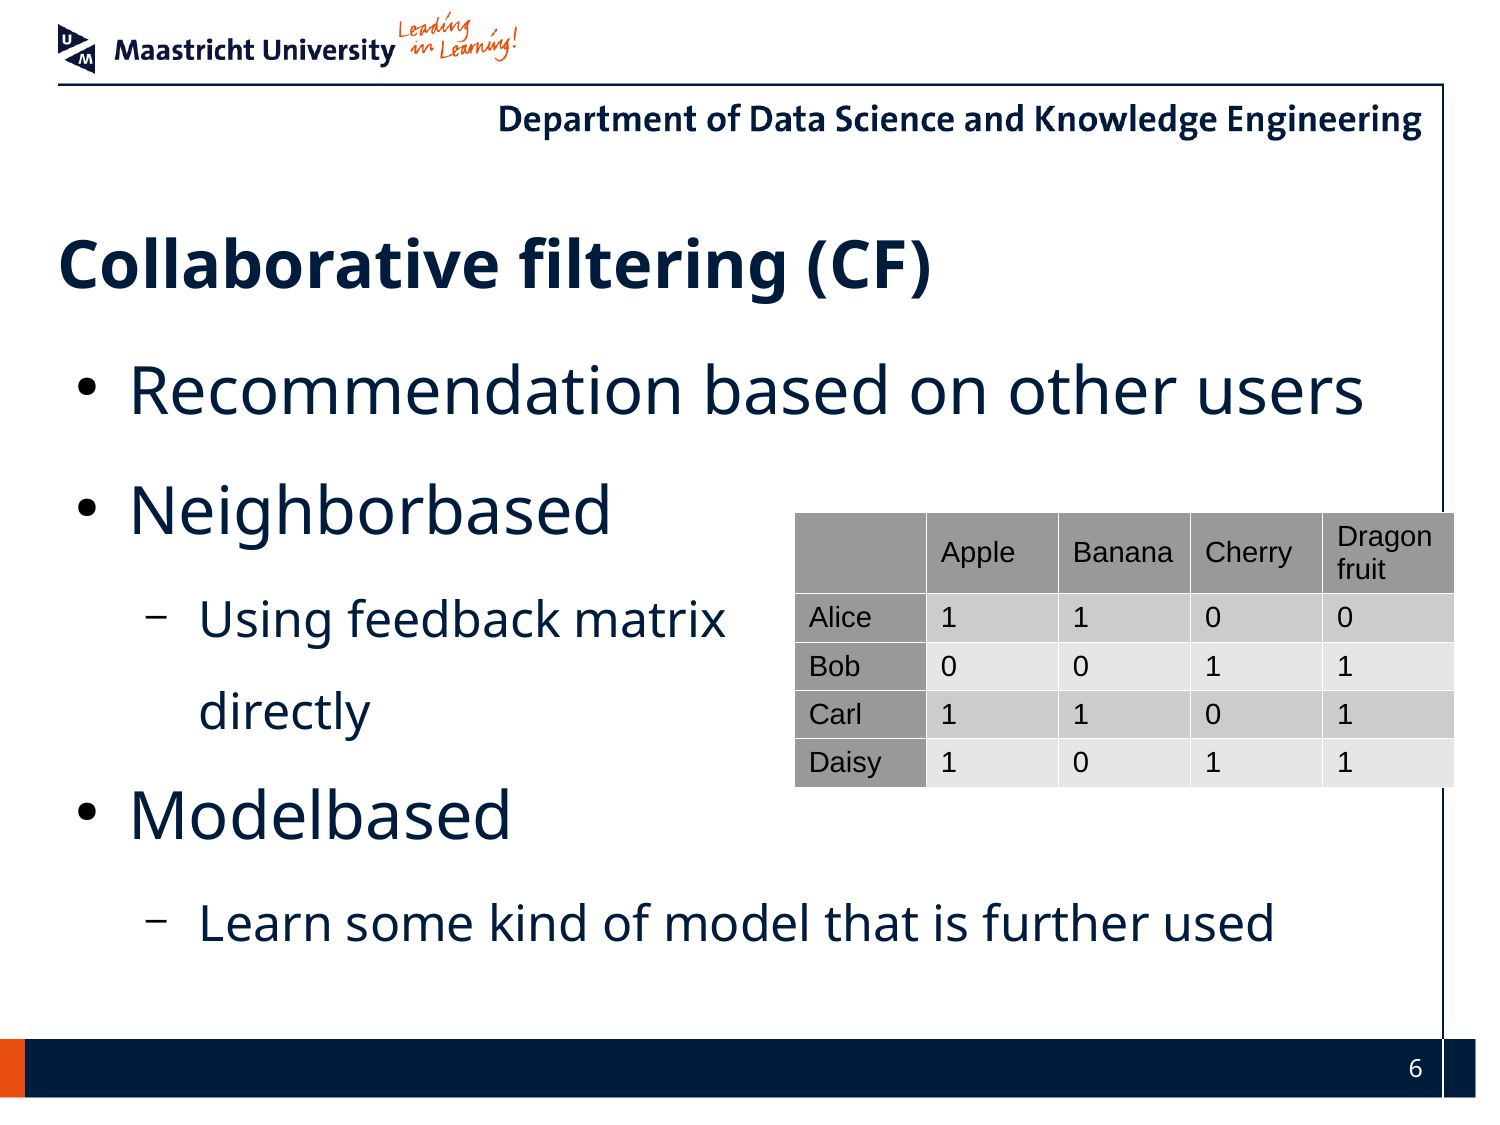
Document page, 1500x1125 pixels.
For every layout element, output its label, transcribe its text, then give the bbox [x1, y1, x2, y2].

table_cell Daisy [795, 739, 926, 787]
table_cell 1 [927, 691, 1058, 738]
table_cell 1 [1059, 594, 1190, 642]
table_cell 1 [1323, 691, 1454, 738]
table_cell Carl [795, 691, 926, 738]
table_cell 1 [1191, 739, 1322, 787]
table_cell 1 [1059, 691, 1190, 738]
table_cell 0 [1059, 739, 1190, 787]
table_header Cherry [1191, 513, 1322, 593]
table_cell 0 [1323, 594, 1454, 642]
table_cell 1 [927, 594, 1058, 642]
table_header Banana [1059, 513, 1190, 593]
table_cell 0 [1191, 594, 1322, 642]
table_cell 1 [927, 739, 1058, 787]
table_cell Alice [795, 594, 926, 642]
title Collaborative filtering (CF) [57, 200, 1425, 325]
table_header [795, 513, 926, 593]
table_header Dragon fruit [1323, 513, 1454, 593]
table_cell 1 [1323, 739, 1454, 787]
table_cell Bob [795, 643, 926, 690]
list Recommendation based on other users Neighborbased Using feedback matrix directly Modelbased Learn some kind of model that is further used [57, 343, 1425, 1019]
table_cell 1 [1323, 643, 1454, 690]
table_cell 1 [1191, 643, 1322, 690]
table_cell 0 [1191, 691, 1322, 738]
table_cell 0 [1059, 643, 1190, 690]
table_header Apple [927, 513, 1058, 593]
table_cell 0 [927, 643, 1058, 690]
picture [0, 0, 1500, 1125]
